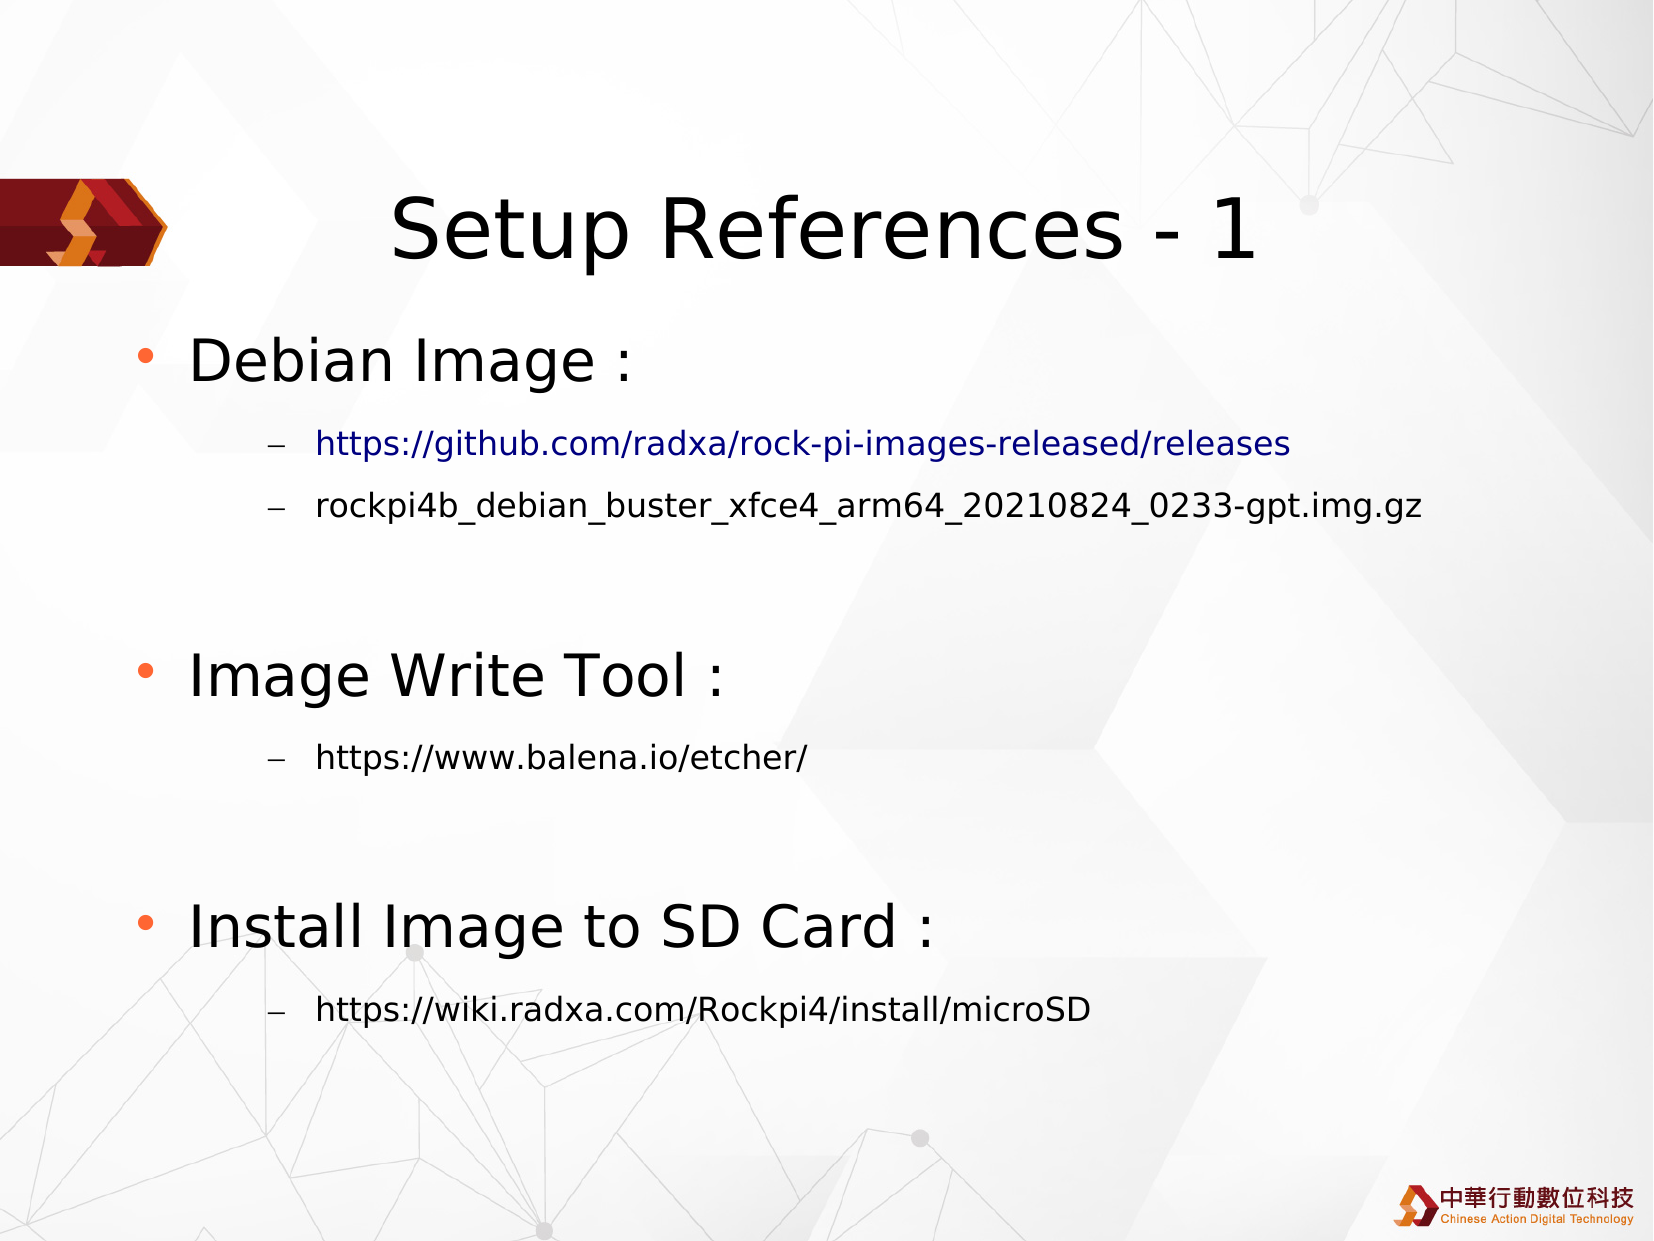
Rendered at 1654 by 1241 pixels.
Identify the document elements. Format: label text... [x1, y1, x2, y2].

picture [0, 0, 1654, 1241]
title Setup References - 1 [82, 122, 1570, 331]
list Debian Image : https://github.com/radxa/rock-pi-images-released/releases rockpi4b_debian_buster_xfce4_arm64_20210824_0233-gpt.img.gz Image Write Tool : https://www.balena.io/etcher/ Install Image to SD Card : https://wiki.radxa.com/Rockpi4/install/microSD [118, 324, 1571, 1045]
